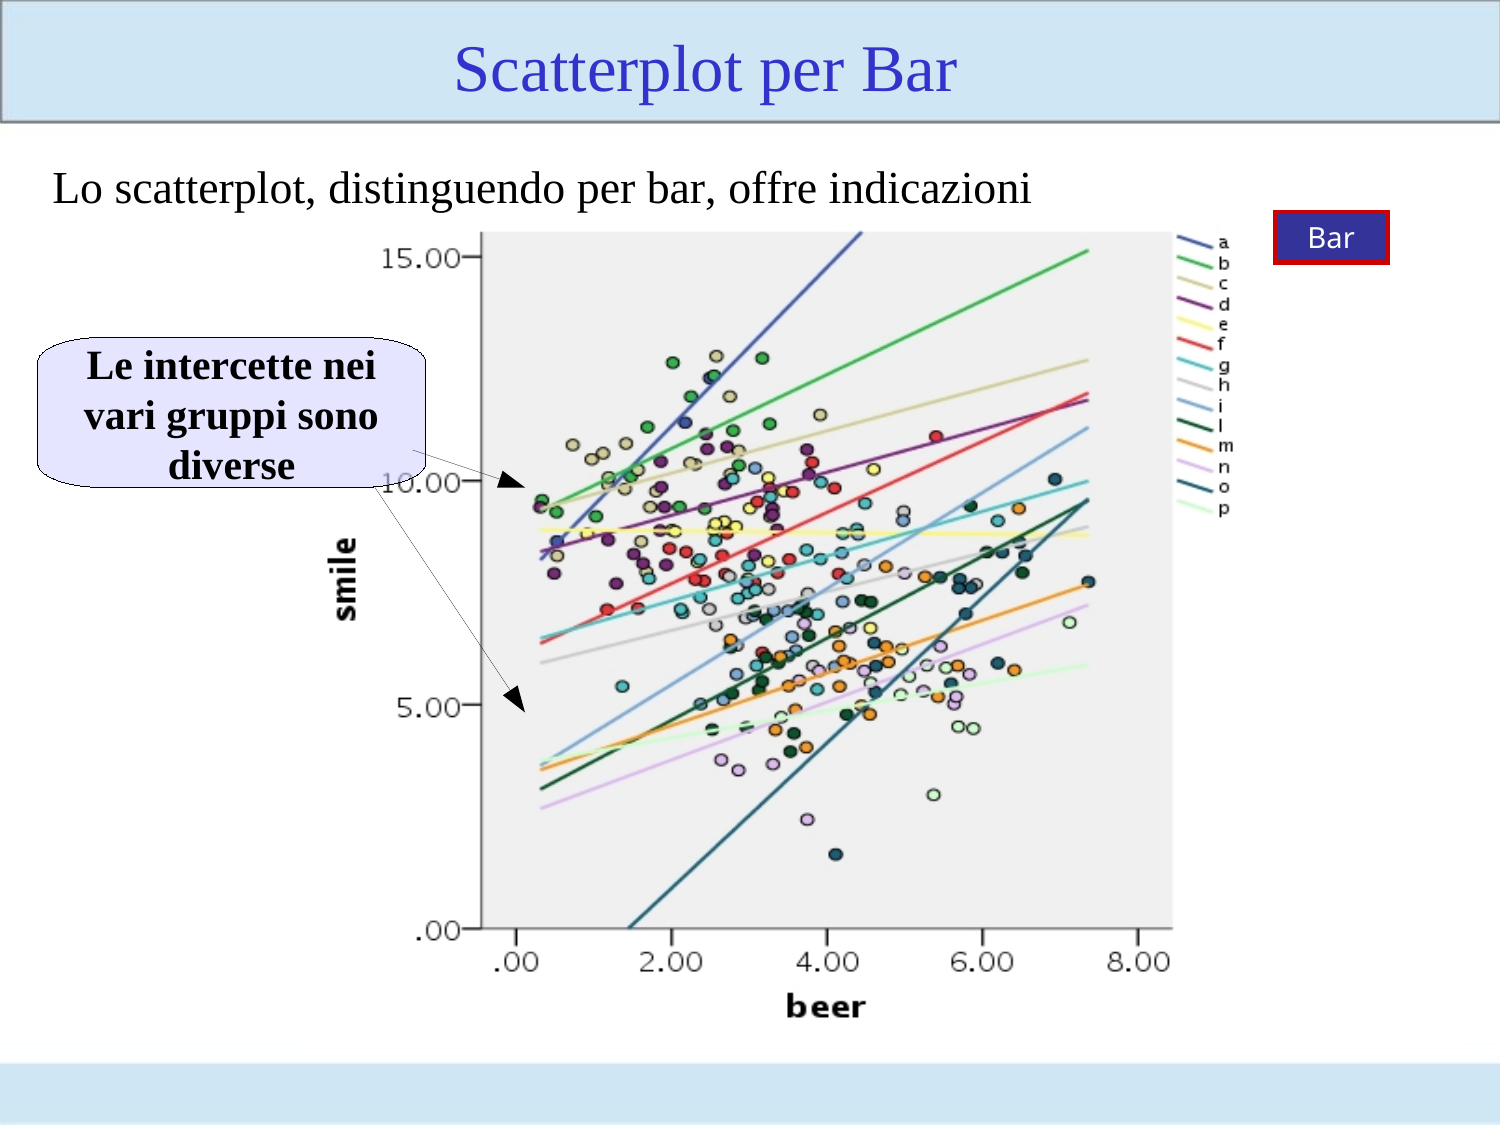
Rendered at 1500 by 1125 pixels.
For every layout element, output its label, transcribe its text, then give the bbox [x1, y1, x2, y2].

text_box Lo scatterplot, distinguendo per bar, offre indicazioni [37, 116, 1426, 221]
text_box Le intercette nei vari gruppi sono diverse [37, 337, 426, 488]
title Scatterplot per Bar [174, 17, 1238, 113]
text_box Bar [1274, 212, 1388, 263]
picture [0, 0, 1500, 1125]
